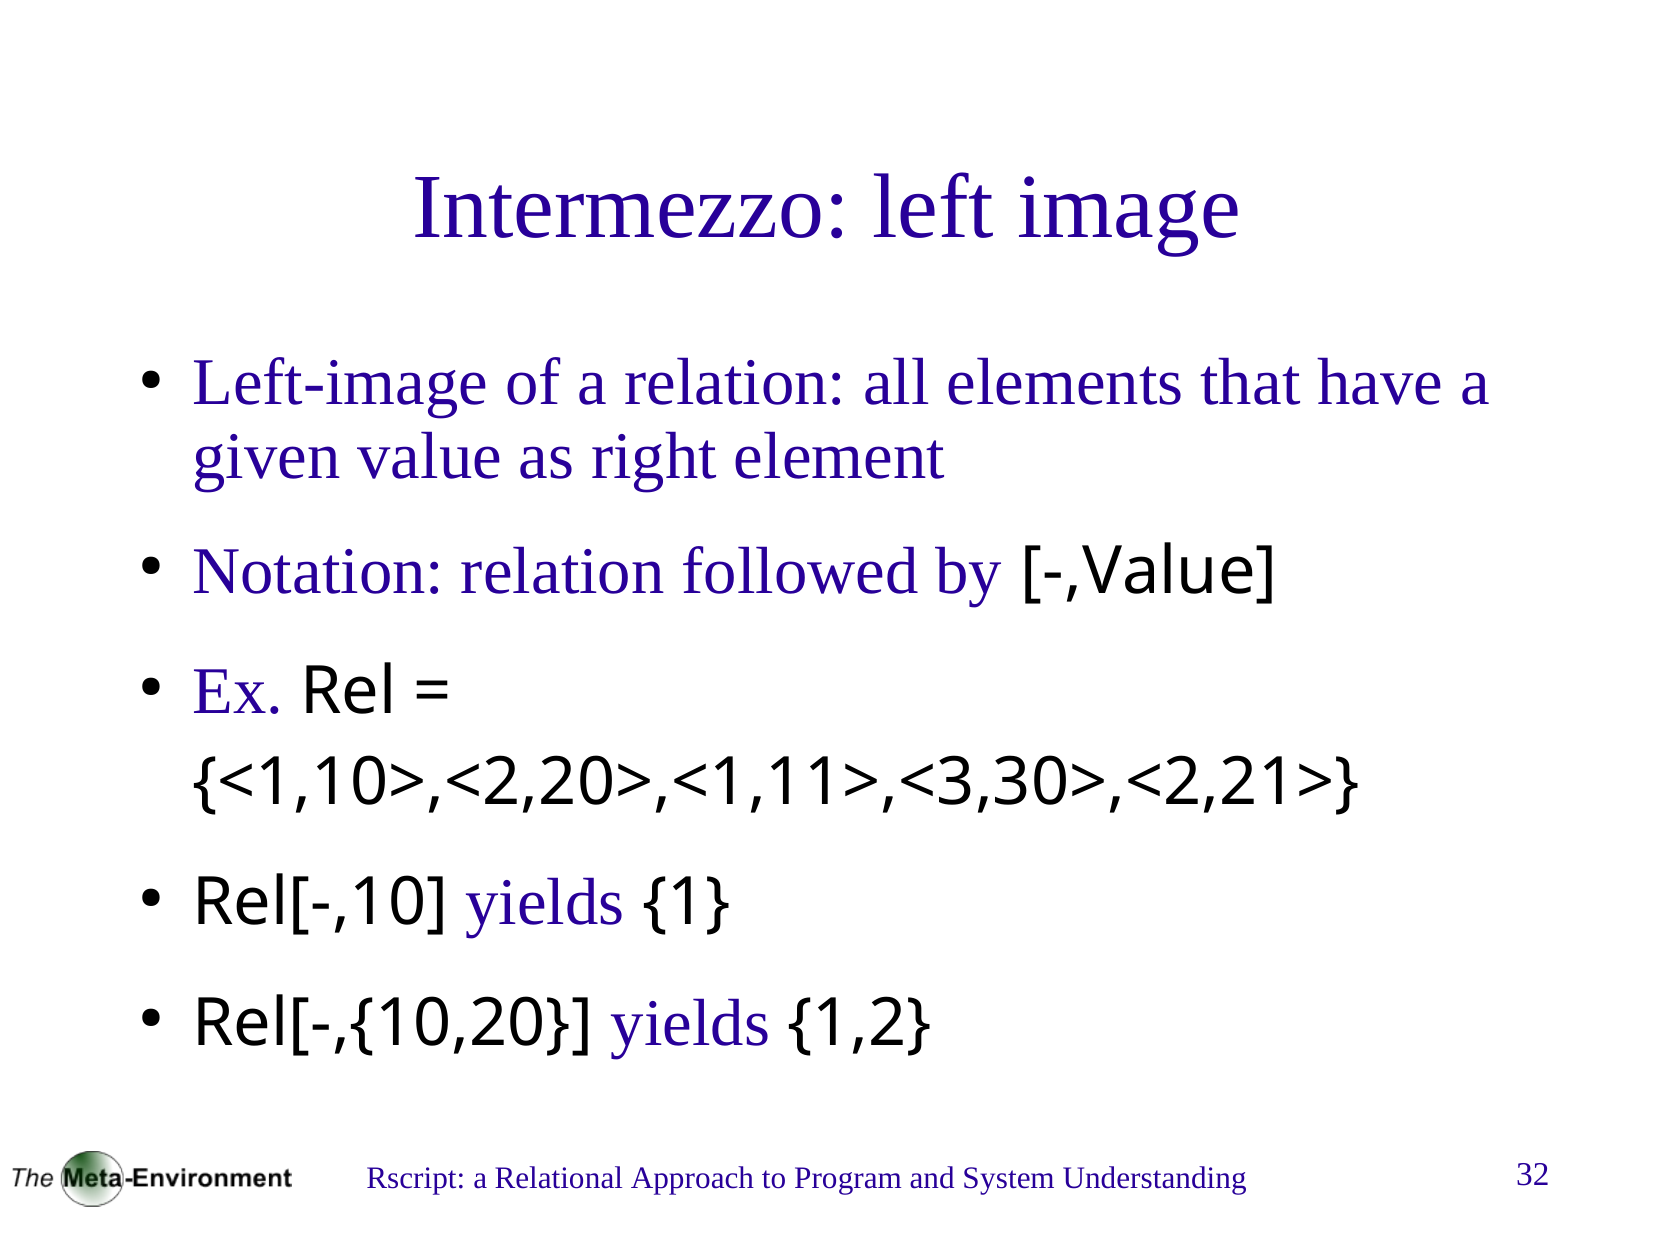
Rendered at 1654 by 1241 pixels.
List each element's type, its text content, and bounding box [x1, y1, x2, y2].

list Left-image of a relation: all elements that have a given value as right element Notation: relation followed by [-,Value] Ex. Rel = {<1,10>,<2,20>,<1,11>,<3,30>,<2,21>} Rel[-,10] yields {1} Rel[-,{10,20}] yields {1,2} [121, 344, 1534, 1127]
title Intermezzo: left image [121, 102, 1534, 311]
picture [12, 1151, 292, 1207]
